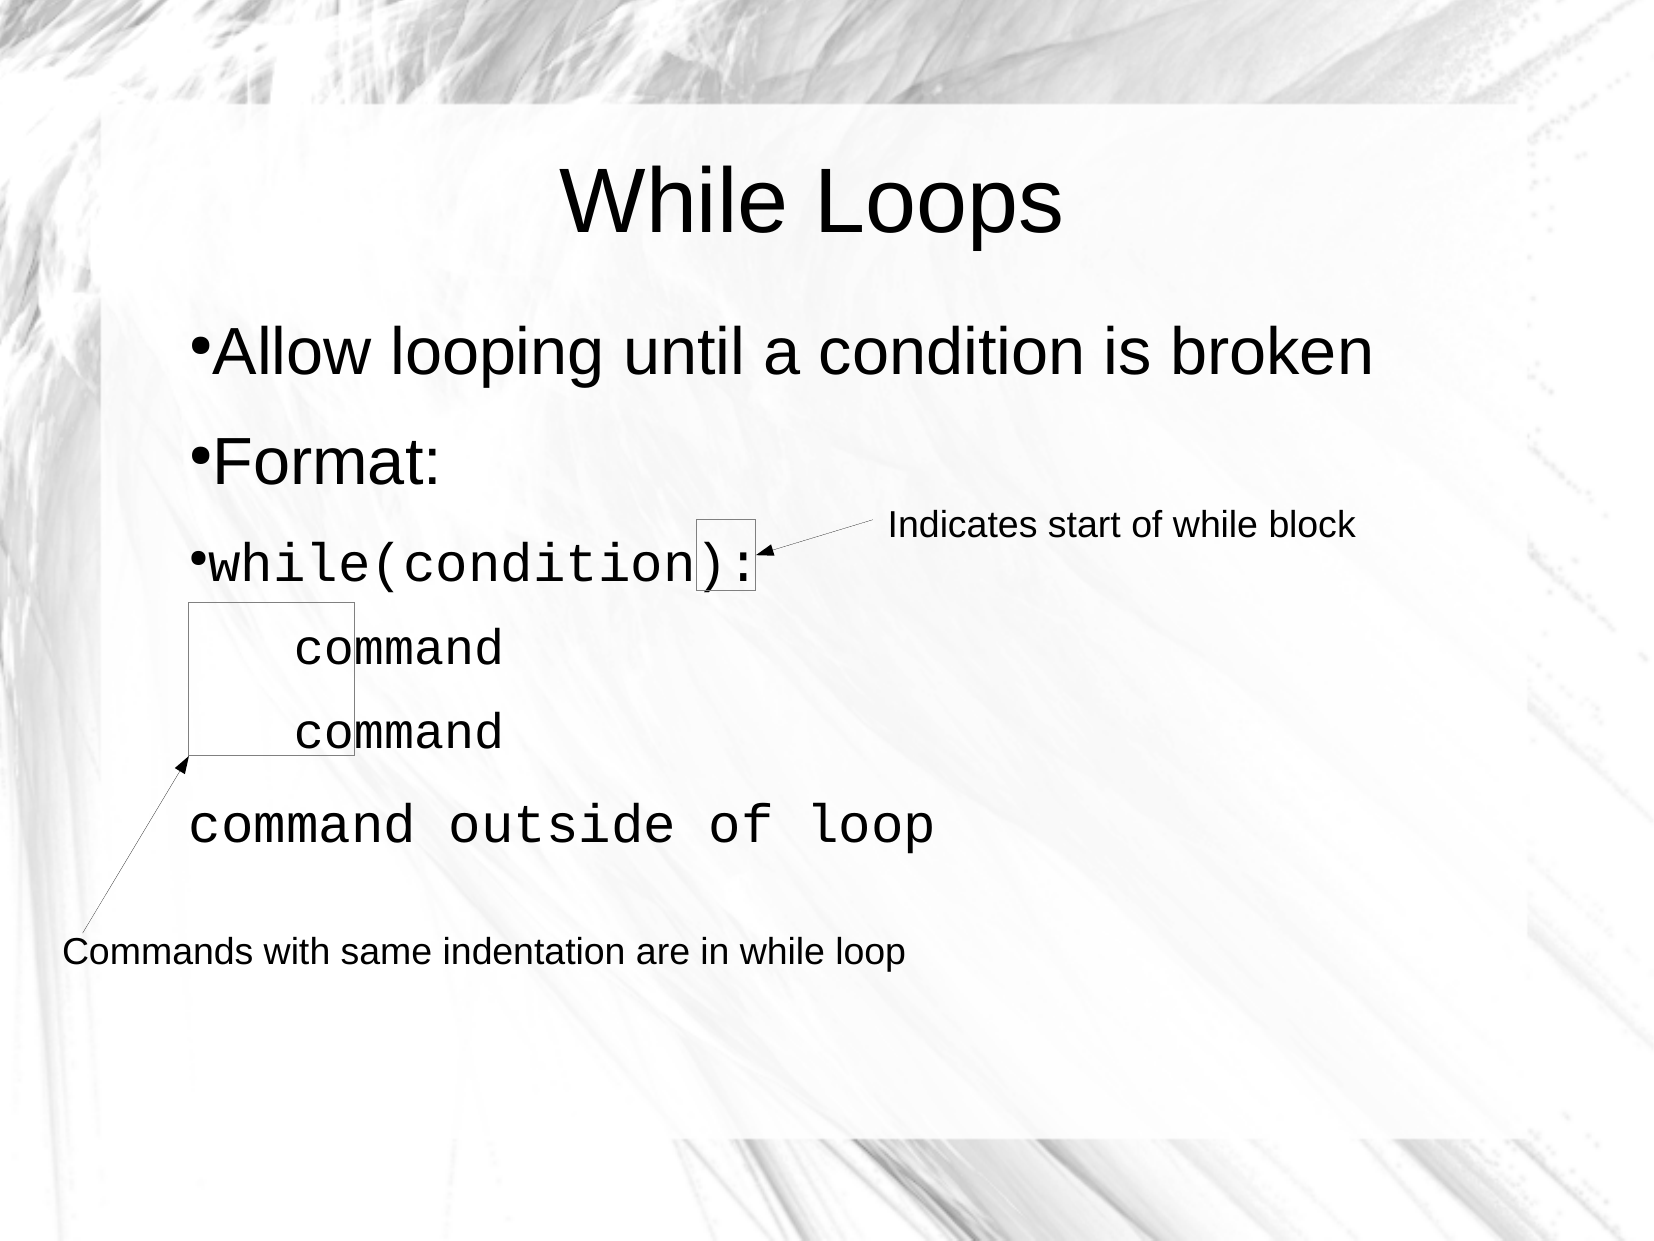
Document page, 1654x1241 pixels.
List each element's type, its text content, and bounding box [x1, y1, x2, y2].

text_box Commands with same indentation are in while loop [47, 923, 920, 981]
list Allow looping until a condition is broken Format: while(condition): command command command outside of loop [189, 603, 354, 755]
text_box Indicates start of while block [872, 496, 1371, 553]
title While Loops [118, 112, 1506, 281]
list Allow looping until a condition is broken Format: while(condition): command command command outside of loop [188, 307, 1642, 934]
